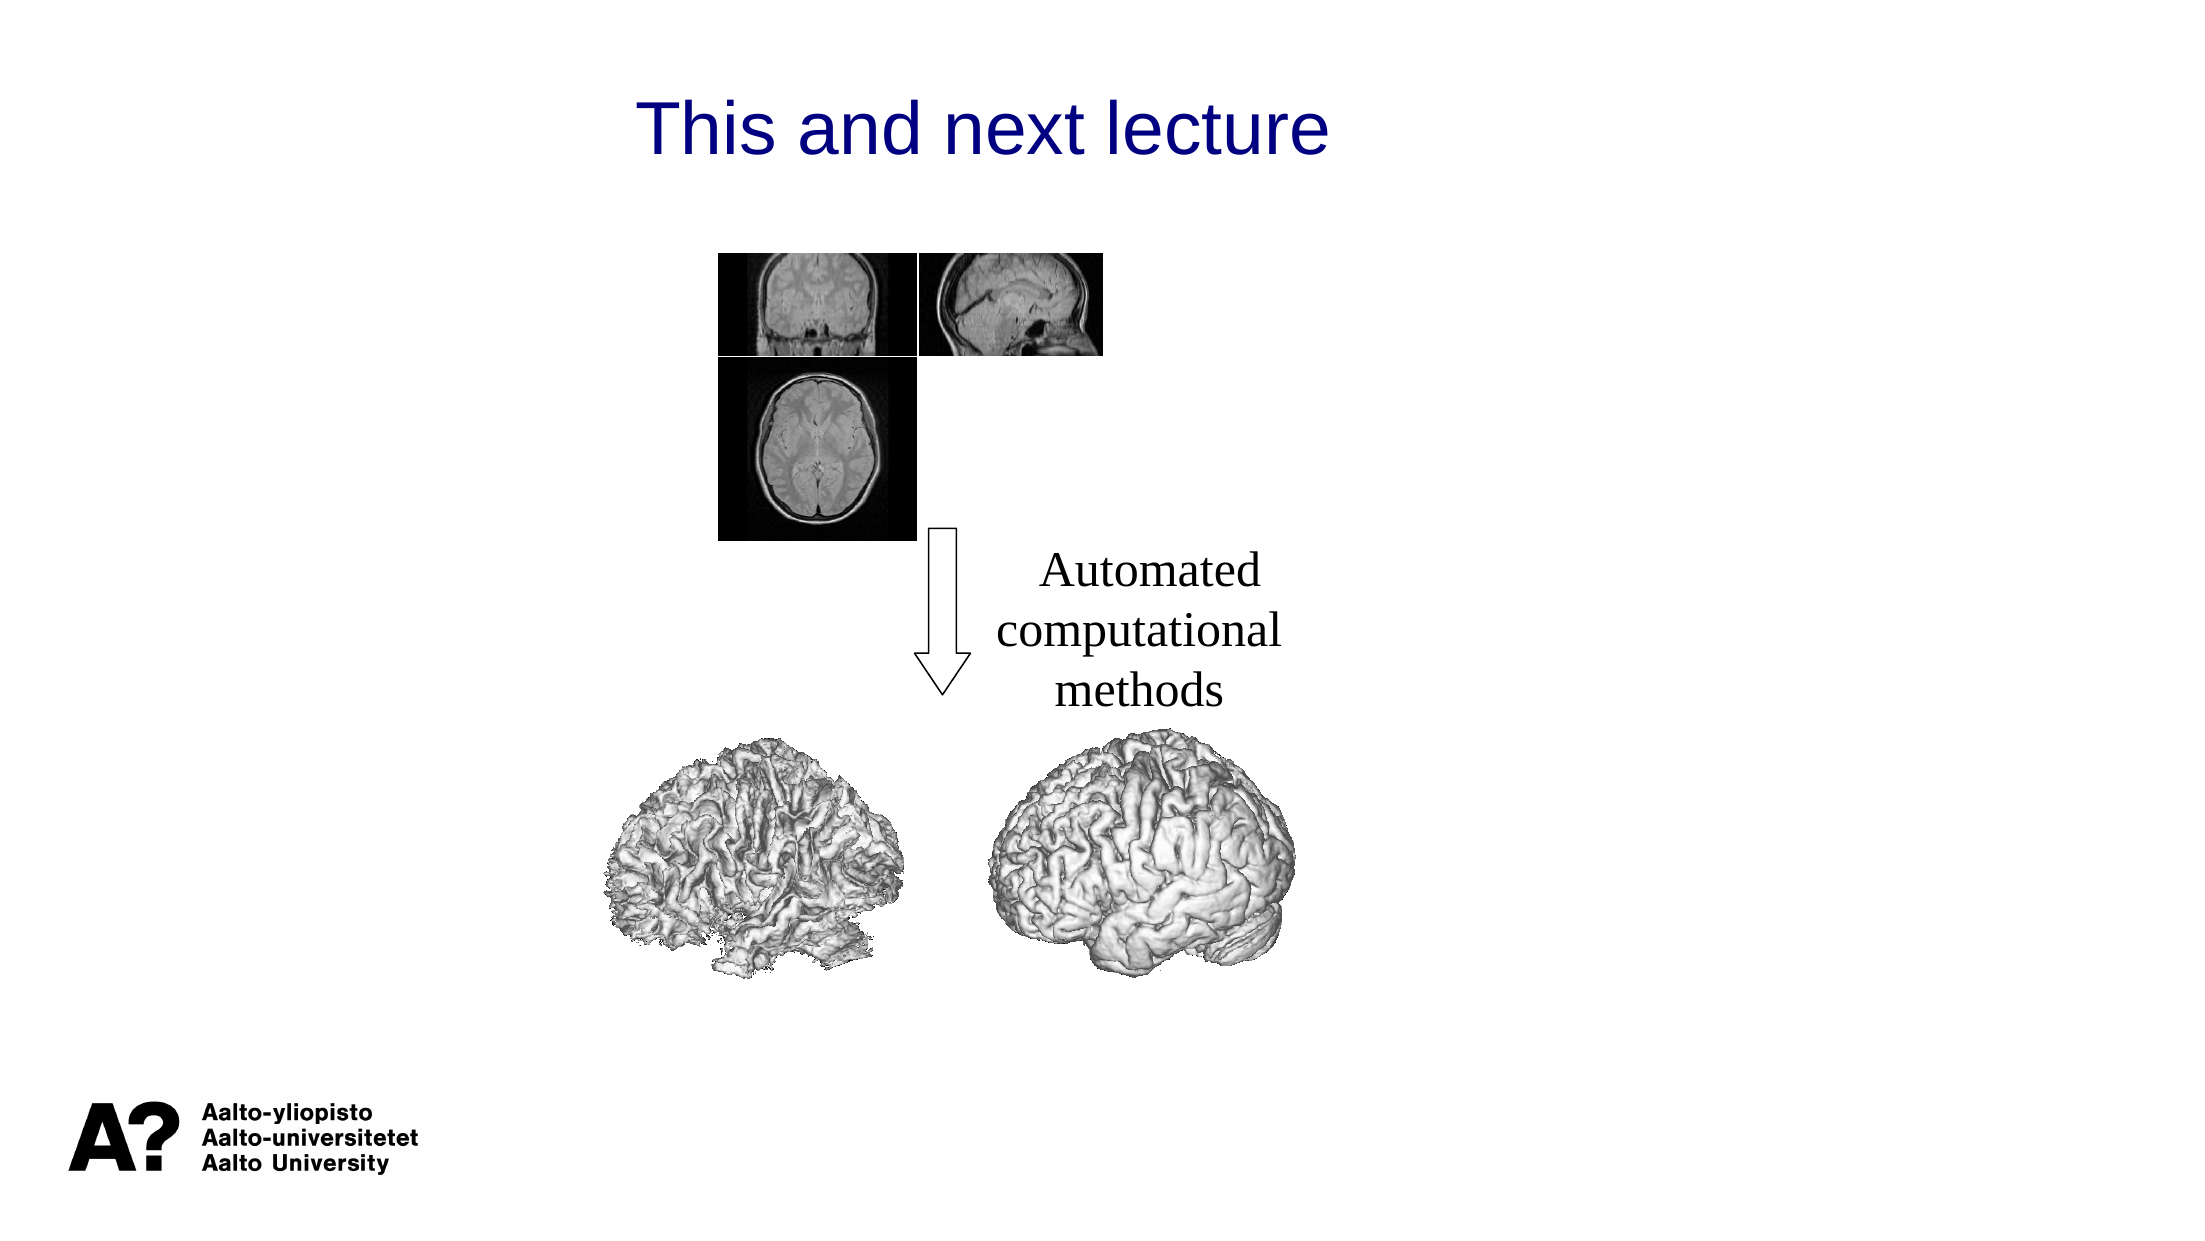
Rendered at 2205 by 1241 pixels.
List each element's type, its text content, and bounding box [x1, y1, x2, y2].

picture [0, 1035, 488, 1239]
title This and next lecture [326, 65, 1640, 179]
picture [520, 612, 1365, 1079]
picture [718, 357, 917, 541]
picture [919, 253, 1103, 356]
picture [718, 253, 917, 356]
text_box Automated computational methods [964, 528, 1315, 612]
